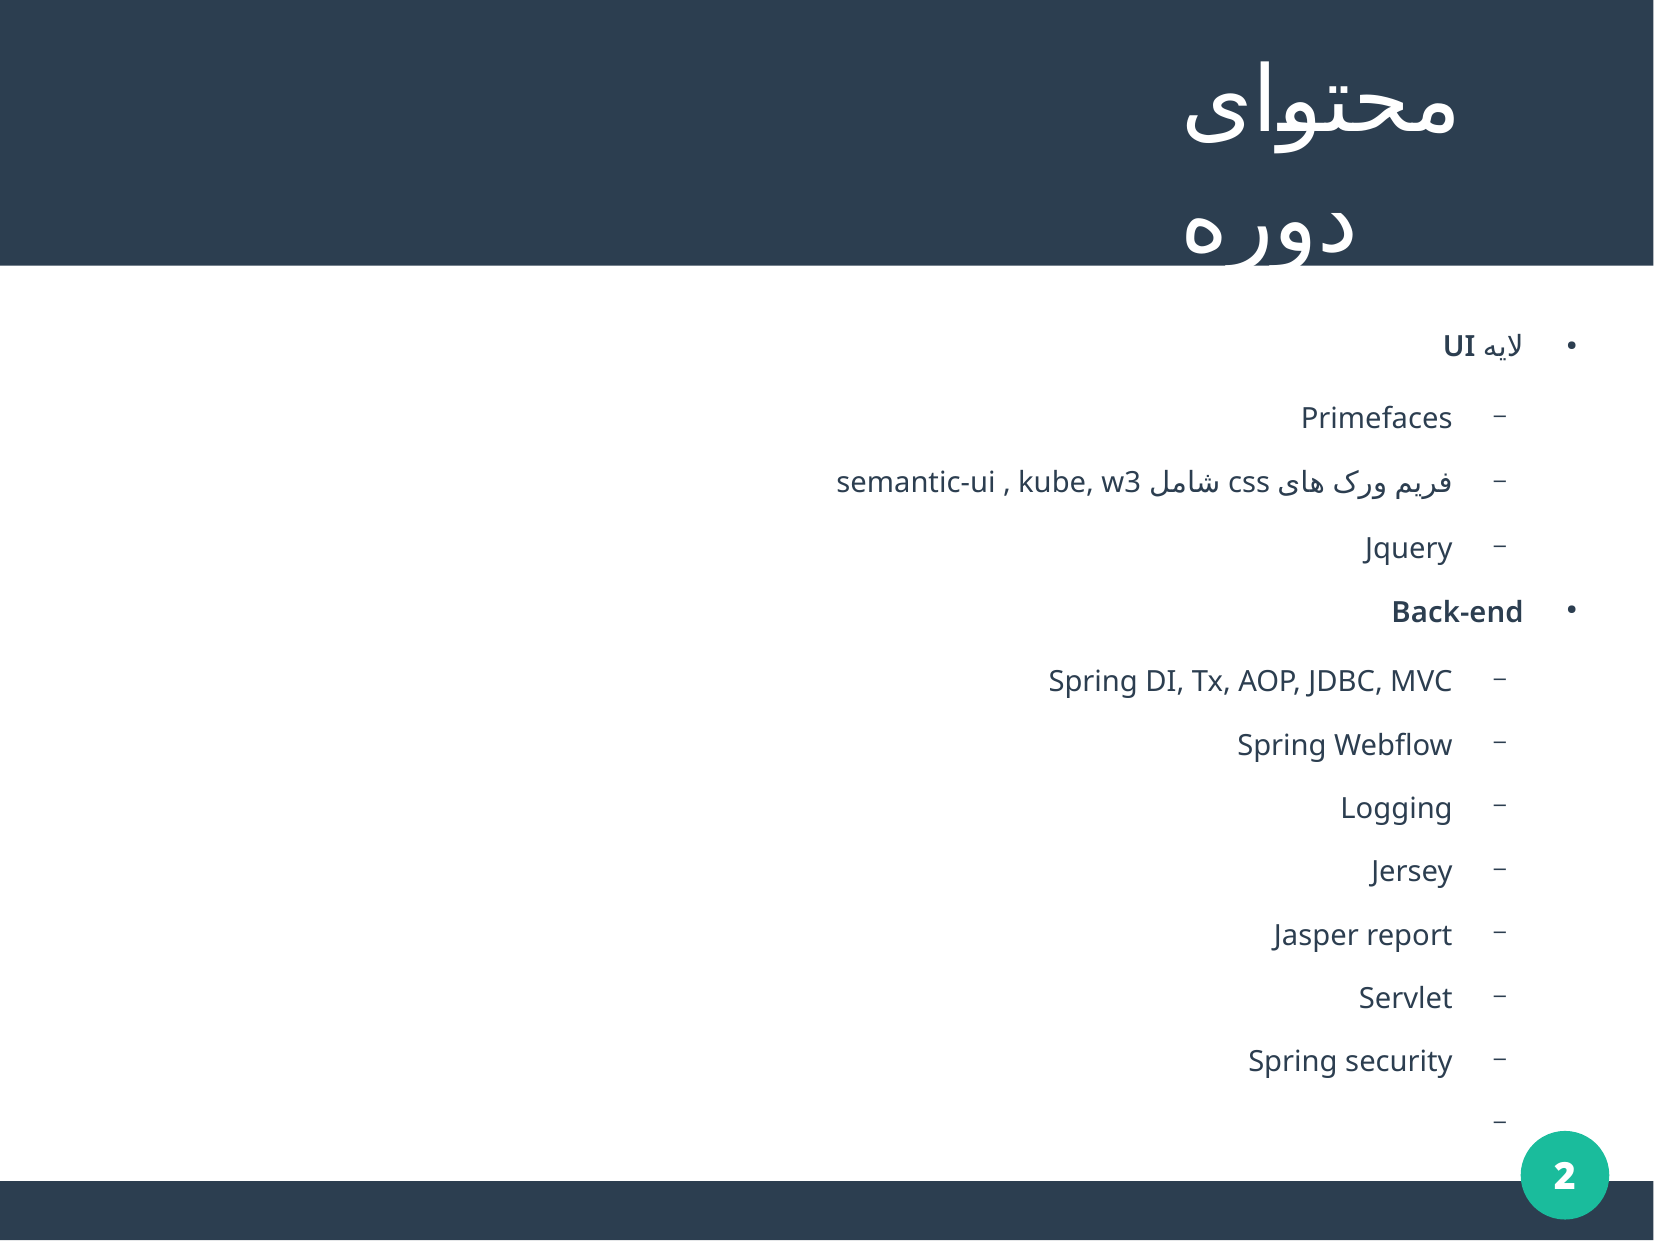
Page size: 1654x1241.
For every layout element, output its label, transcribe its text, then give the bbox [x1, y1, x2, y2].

title محتوای دوره [1181, 49, 1595, 207]
list لایه UI Primefaces فریم ورک های css شامل semantic-ui , kube, w3 Jquery Back-end Spring DI, Tx, AOP, JDBC, MVC Spring Webflow Logging Jersey Jasper report Servlet Spring security [59, 324, 1595, 1152]
